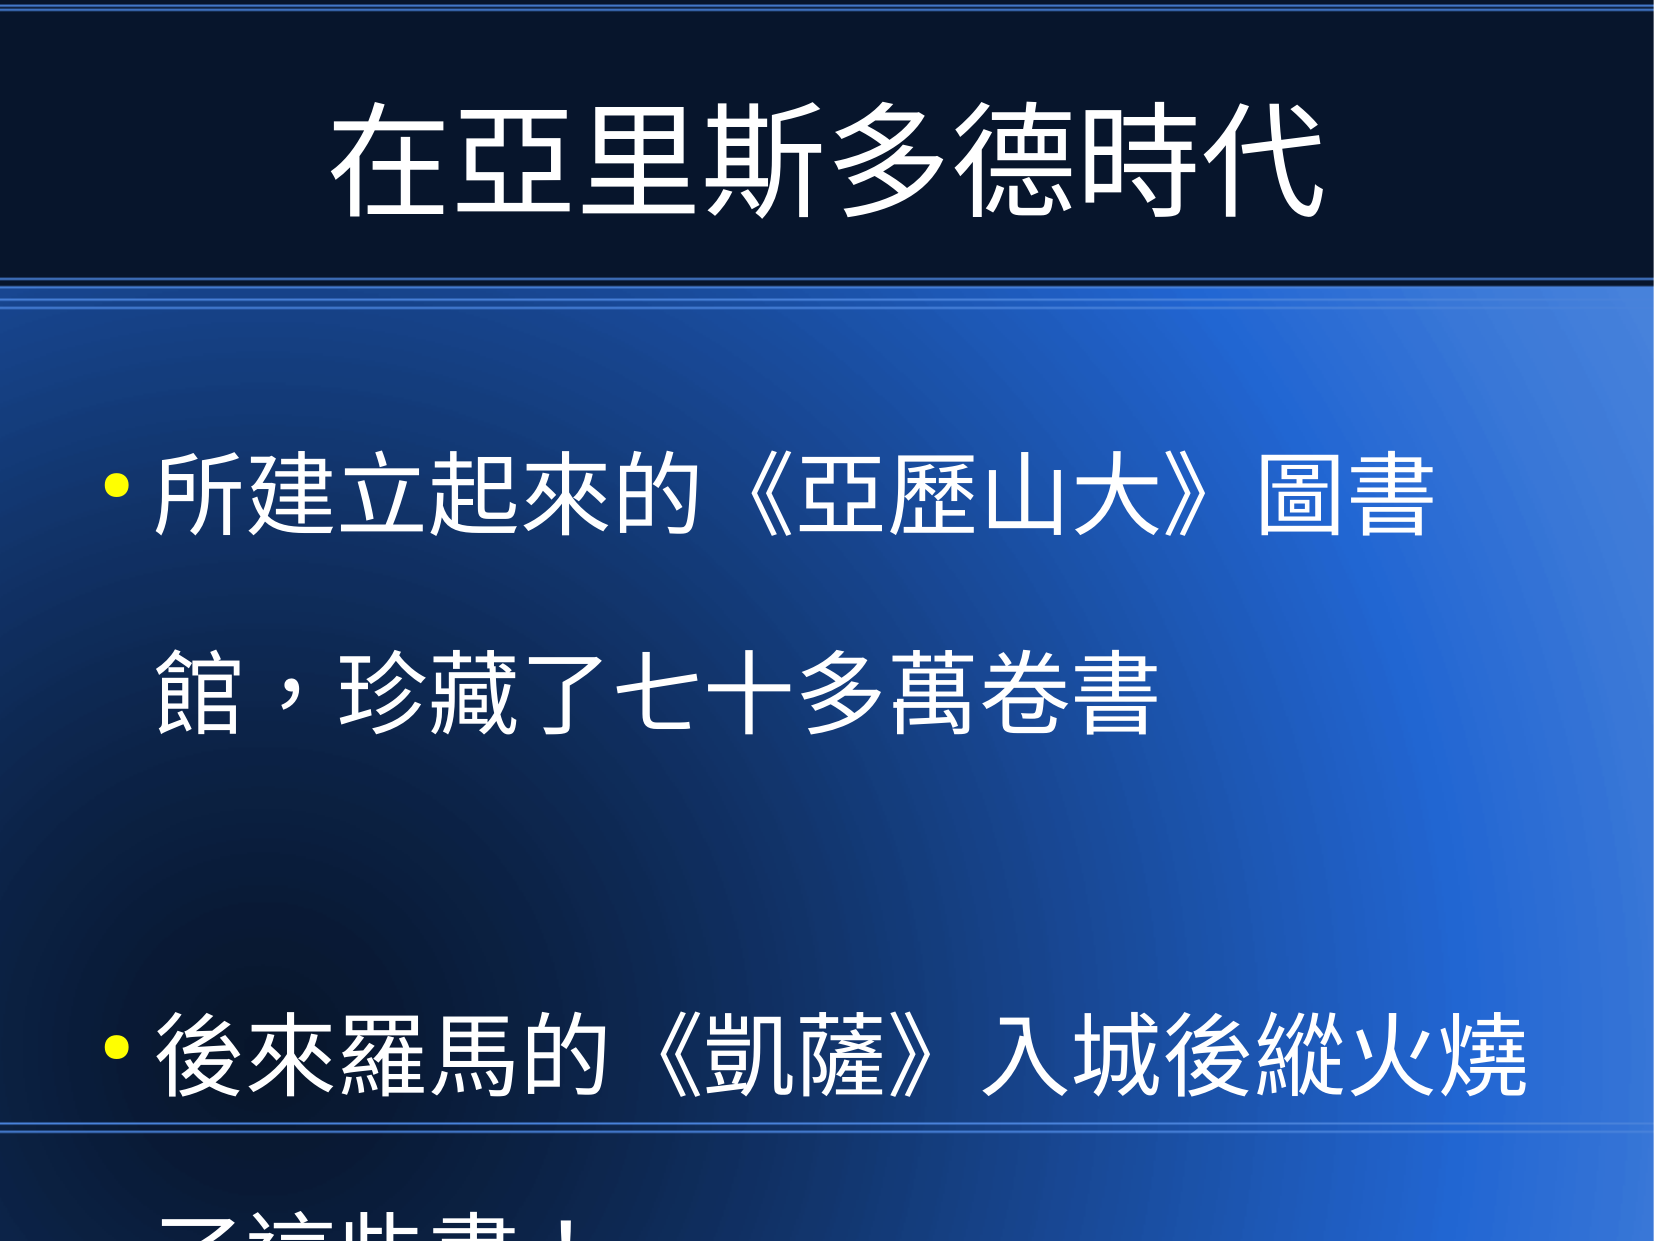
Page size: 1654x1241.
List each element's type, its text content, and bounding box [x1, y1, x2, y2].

list 所建立起來的《亞歷山大》圖書館，珍藏了七十多萬卷書 後來羅馬的《凱薩》入城後縱火燒了這些書！ [82, 355, 1571, 1241]
picture [0, 0, 1654, 1241]
title 在亞里斯多德時代 [82, 49, 1571, 257]
